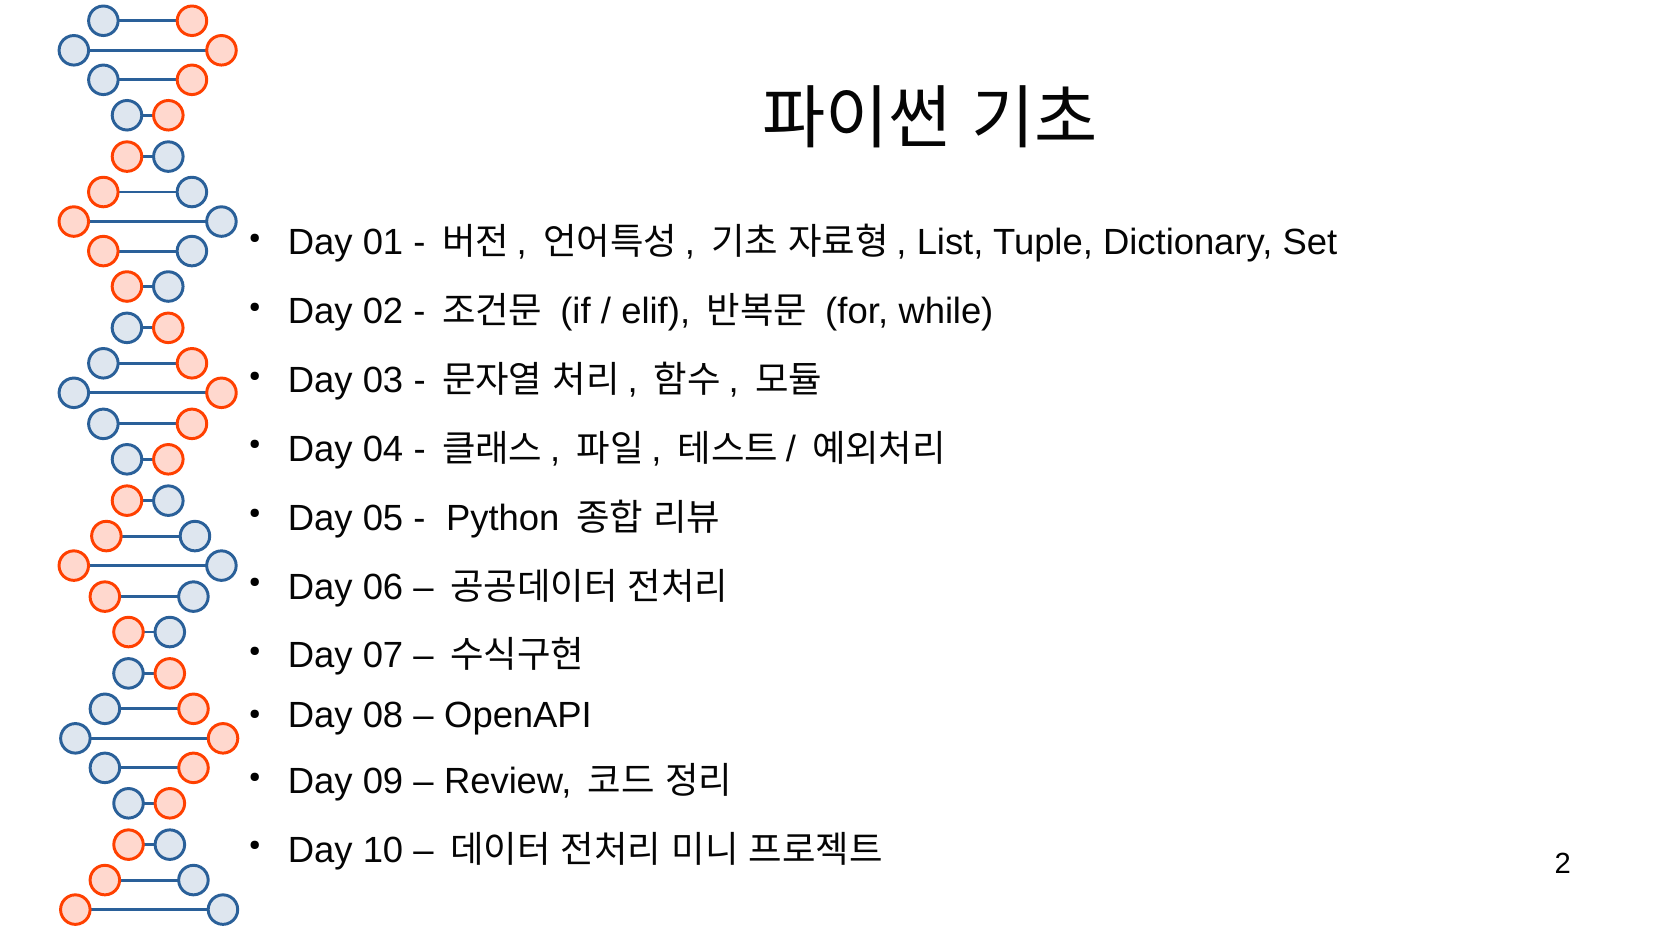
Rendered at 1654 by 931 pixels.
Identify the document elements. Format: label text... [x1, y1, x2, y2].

title 파이썬 기초 [265, 35, 1595, 189]
list Day 01 - 버전, 언어특성, 기초 자료형, List, Tuple, Dictionary, Set Day 02 - 조건문 (if / elif), 반복문 (for, while) Day 03 - 문자열 처리, 함수, 모듈 Day 04 - 클래스, 파일, 테스트/ 예외처리 Day 05 - Python 종합 리뷰 Day 06 – 공공데이터 전처리 Day 07 – 수식구현 Day 08 – OpenAPI Day 09 – Review, 코드 정리 Day 10 – 데이터 전처리 미니 프로젝트 [236, 212, 1565, 880]
